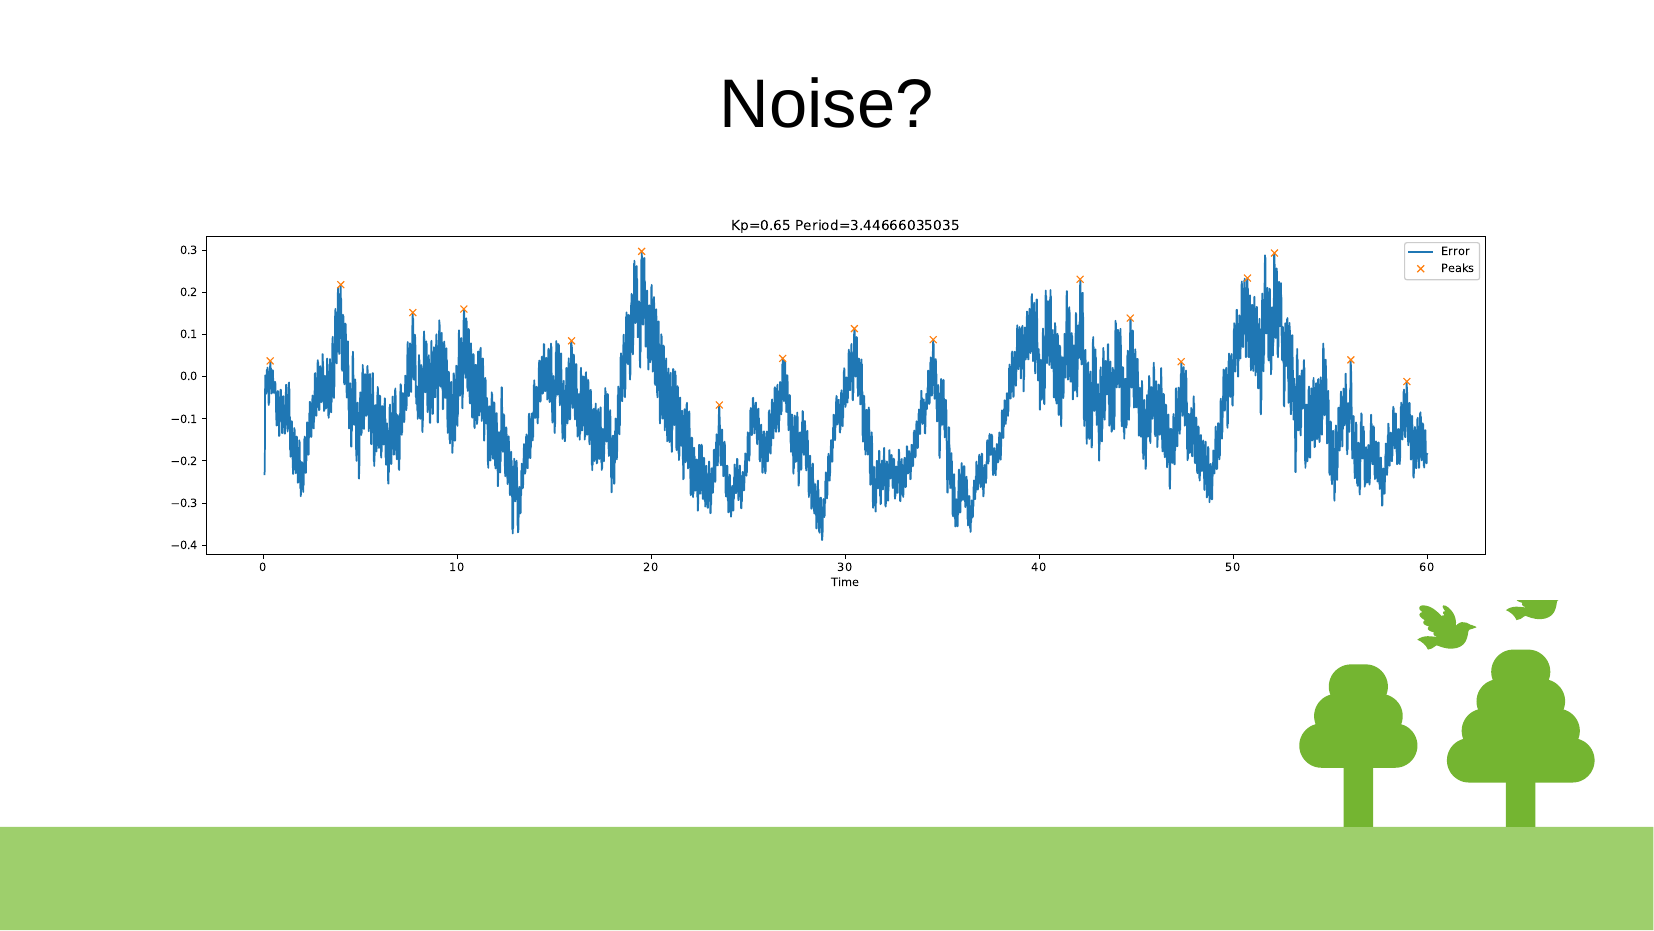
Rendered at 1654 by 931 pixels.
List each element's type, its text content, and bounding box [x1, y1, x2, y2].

picture [0, 187, 1651, 601]
title Noise? [88, 29, 1565, 178]
